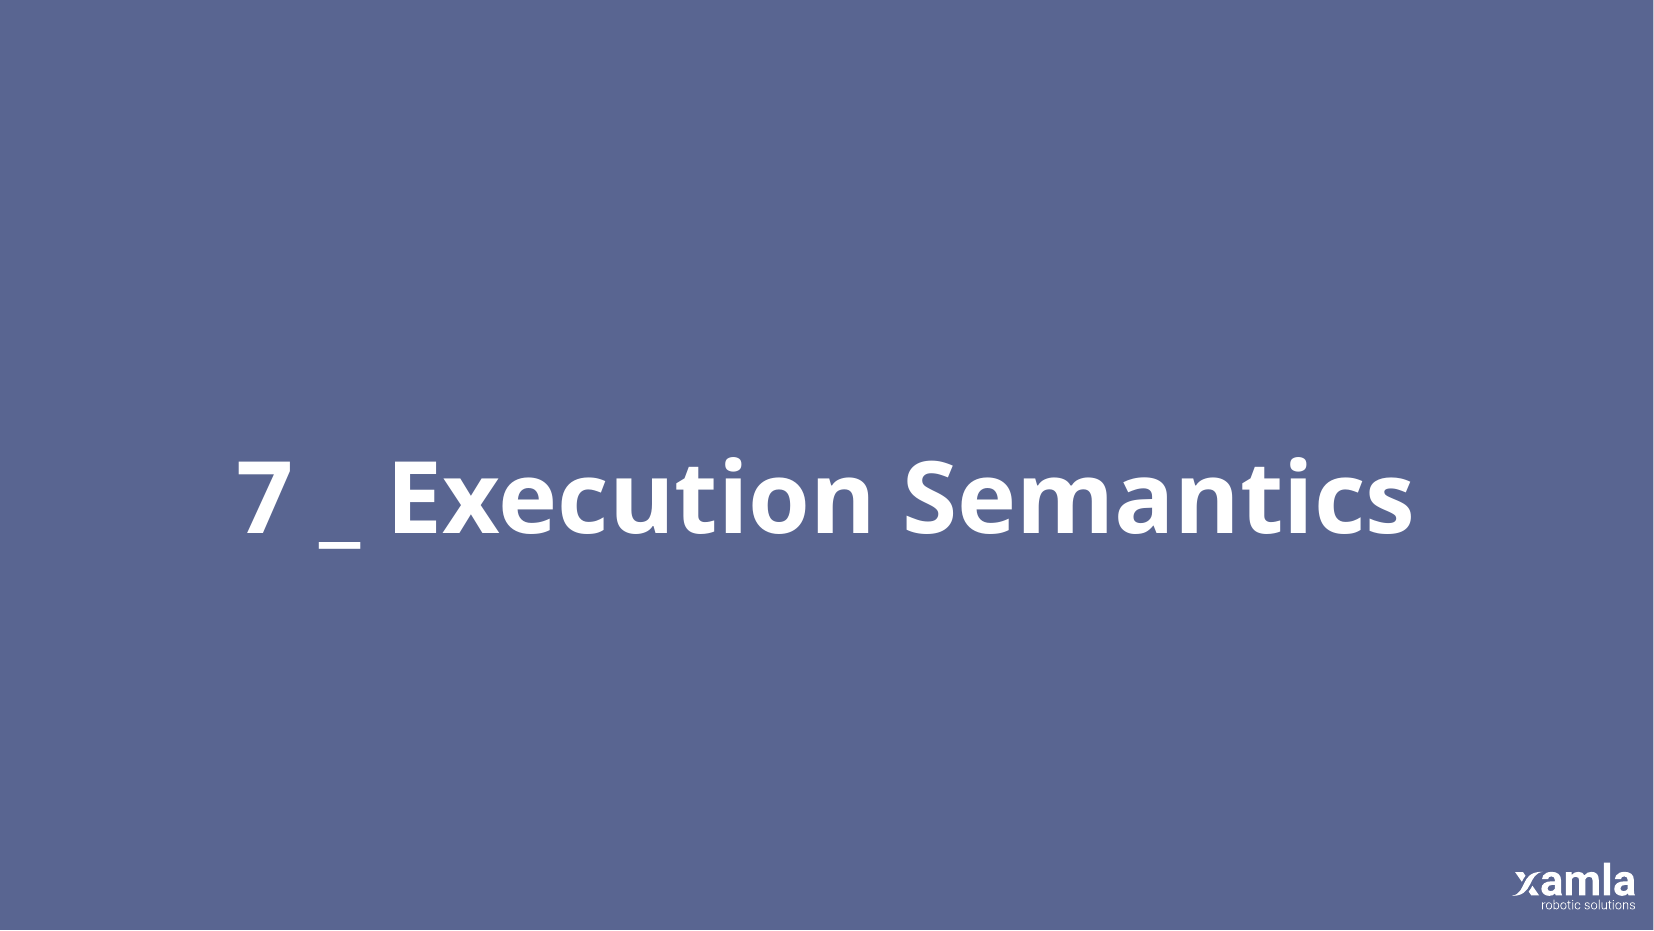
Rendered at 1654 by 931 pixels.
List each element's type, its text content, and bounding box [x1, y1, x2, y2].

picture [1511, 862, 1636, 910]
text_box 7 _ Execution Semantics [0, 419, 1654, 573]
